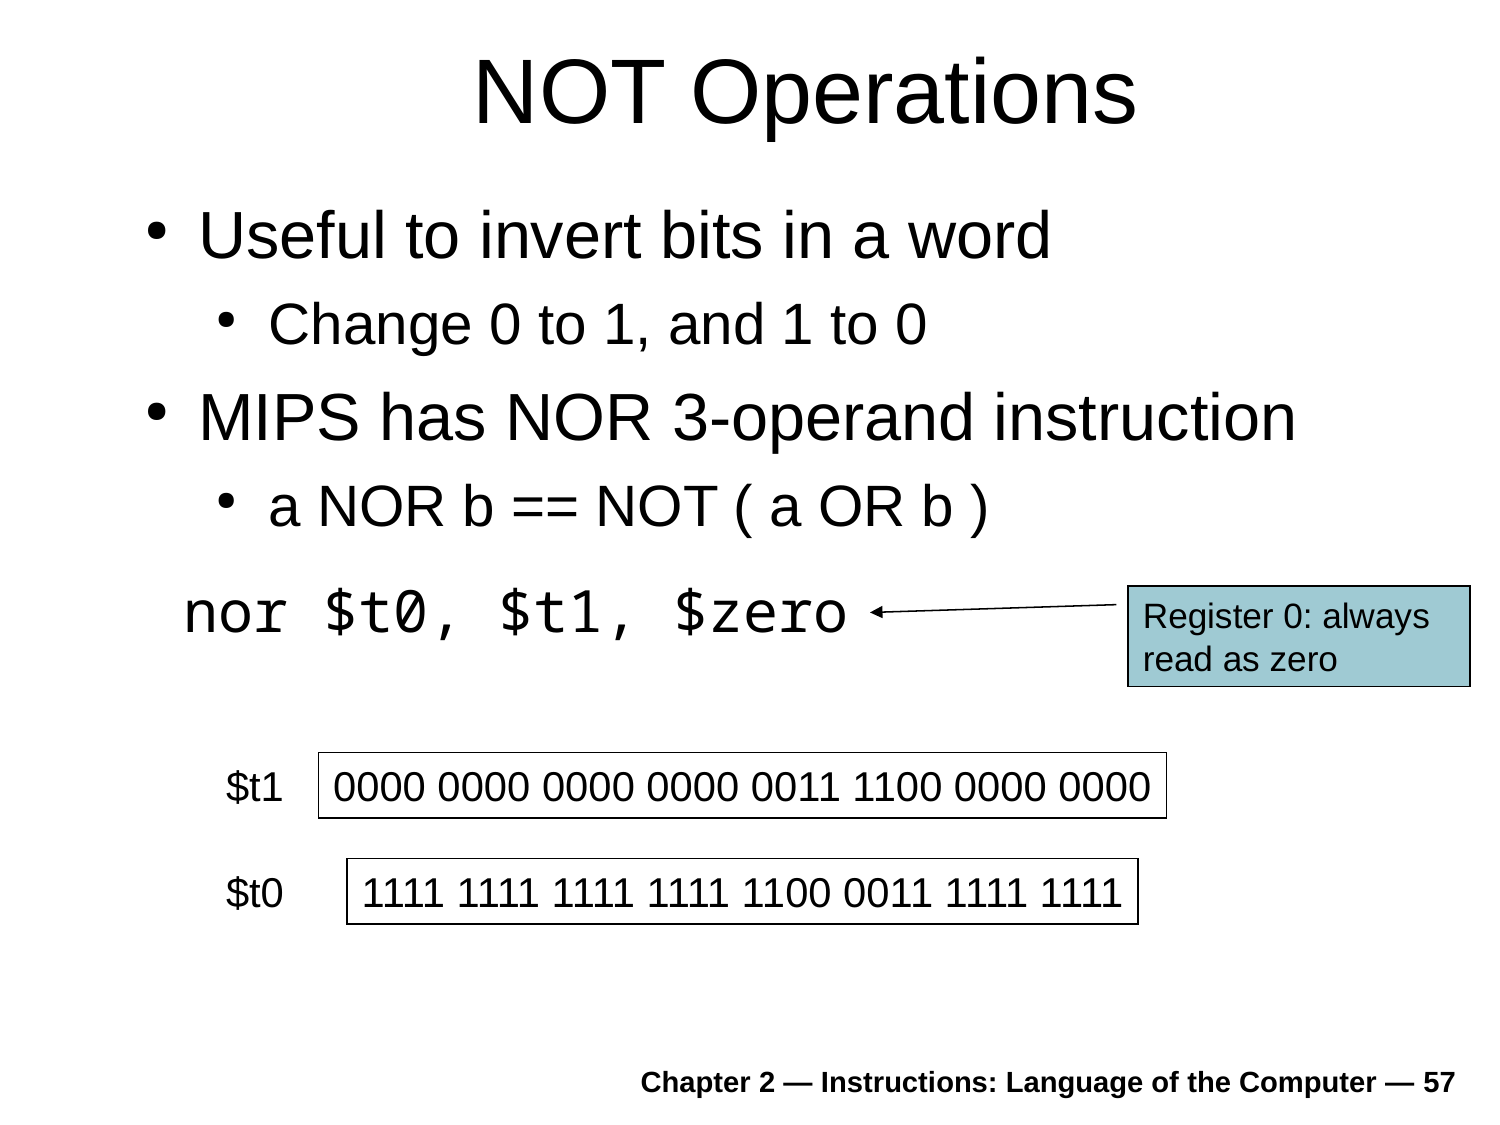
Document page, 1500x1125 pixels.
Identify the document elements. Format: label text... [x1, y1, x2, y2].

text_box Chapter 2 — Instructions: Language of the Computer — <number> [277, 1046, 1471, 1106]
text_box Register 0: always read as zero [1128, 586, 1470, 686]
title NOT Operations [112, 23, 1468, 149]
text_box $t0 [211, 858, 300, 925]
text_box 0000 0000 0000 0000 0011 1100 0000 0000 [318, 752, 1167, 818]
text_box $t1 [211, 752, 300, 818]
list Useful to invert bits in a word Change 0 to 1, and 1 to 0 MIPS has NOR 3-operand instruction a NOR b == NOT ( a OR b ) nor $t0, $t1, $zero [112, 184, 1469, 714]
text_box 1111 1111 1111 1111 1100 0011 1111 1111 [346, 858, 1139, 925]
